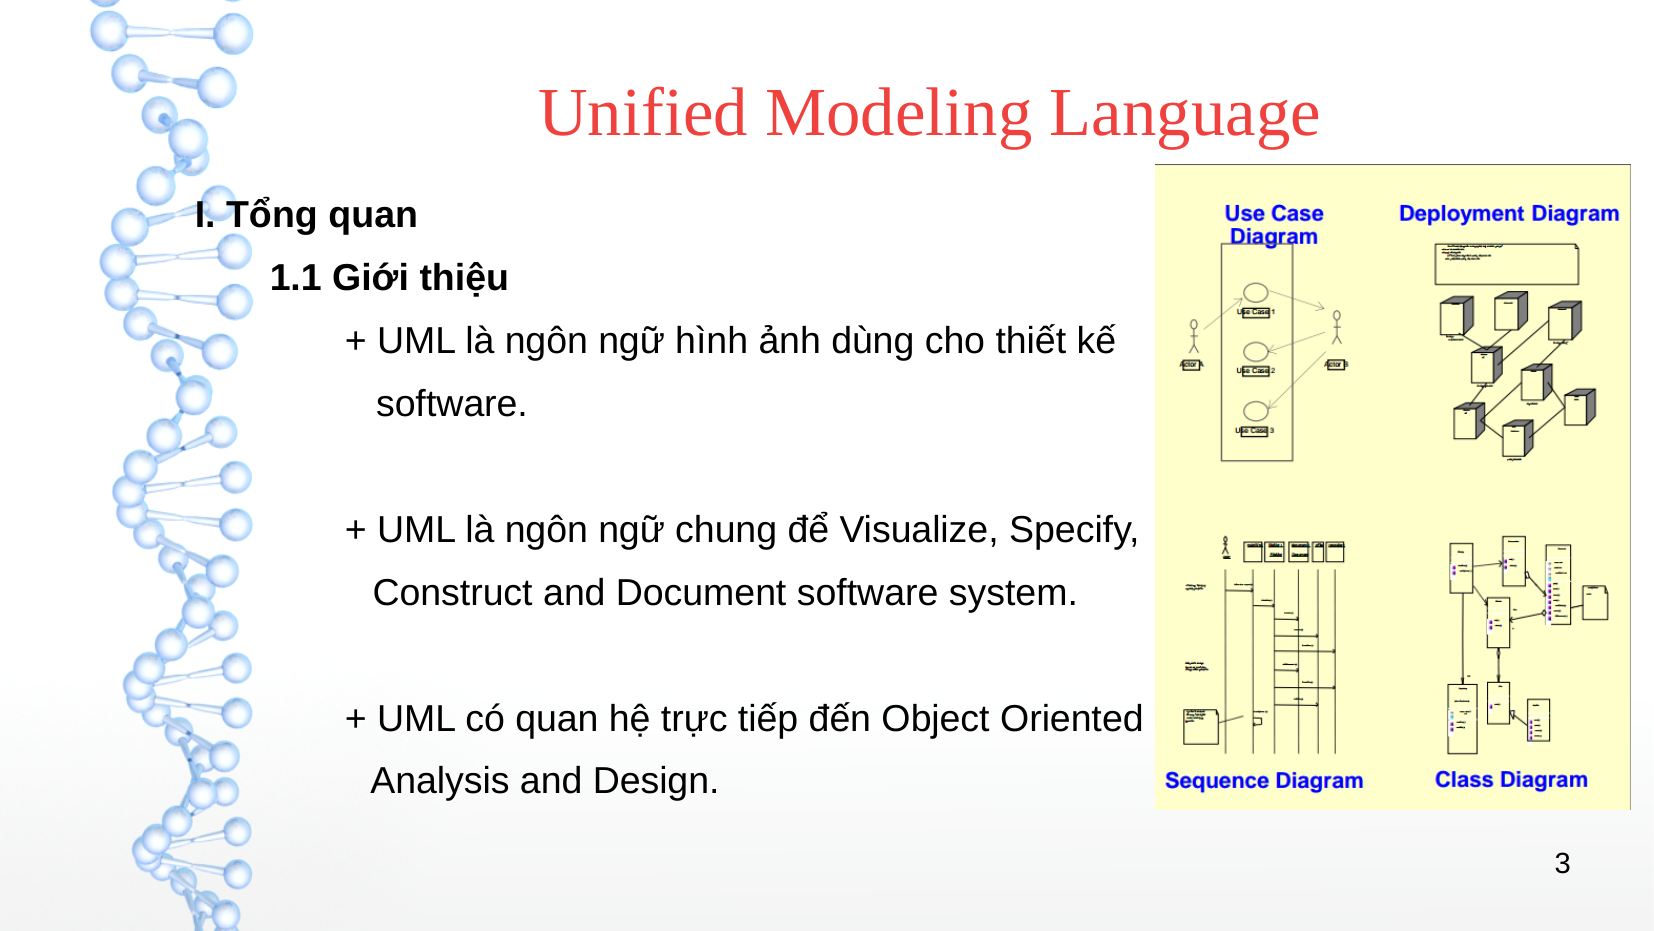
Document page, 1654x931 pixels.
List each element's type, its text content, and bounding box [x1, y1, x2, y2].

picture [0, 0, 1654, 931]
text_box I. Tổng quan 1.1 Giới thiệu + UML là ngôn ngữ hình ảnh dùng cho thiết kế software. + UML là ngôn ngữ chung để Visualize, Specify, Construct and Document software system. + UML có quan hệ trực tiếp đến Object Oriented Analysis and Design. [180, 165, 1186, 852]
title Unified Modeling Language [265, 35, 1595, 165]
